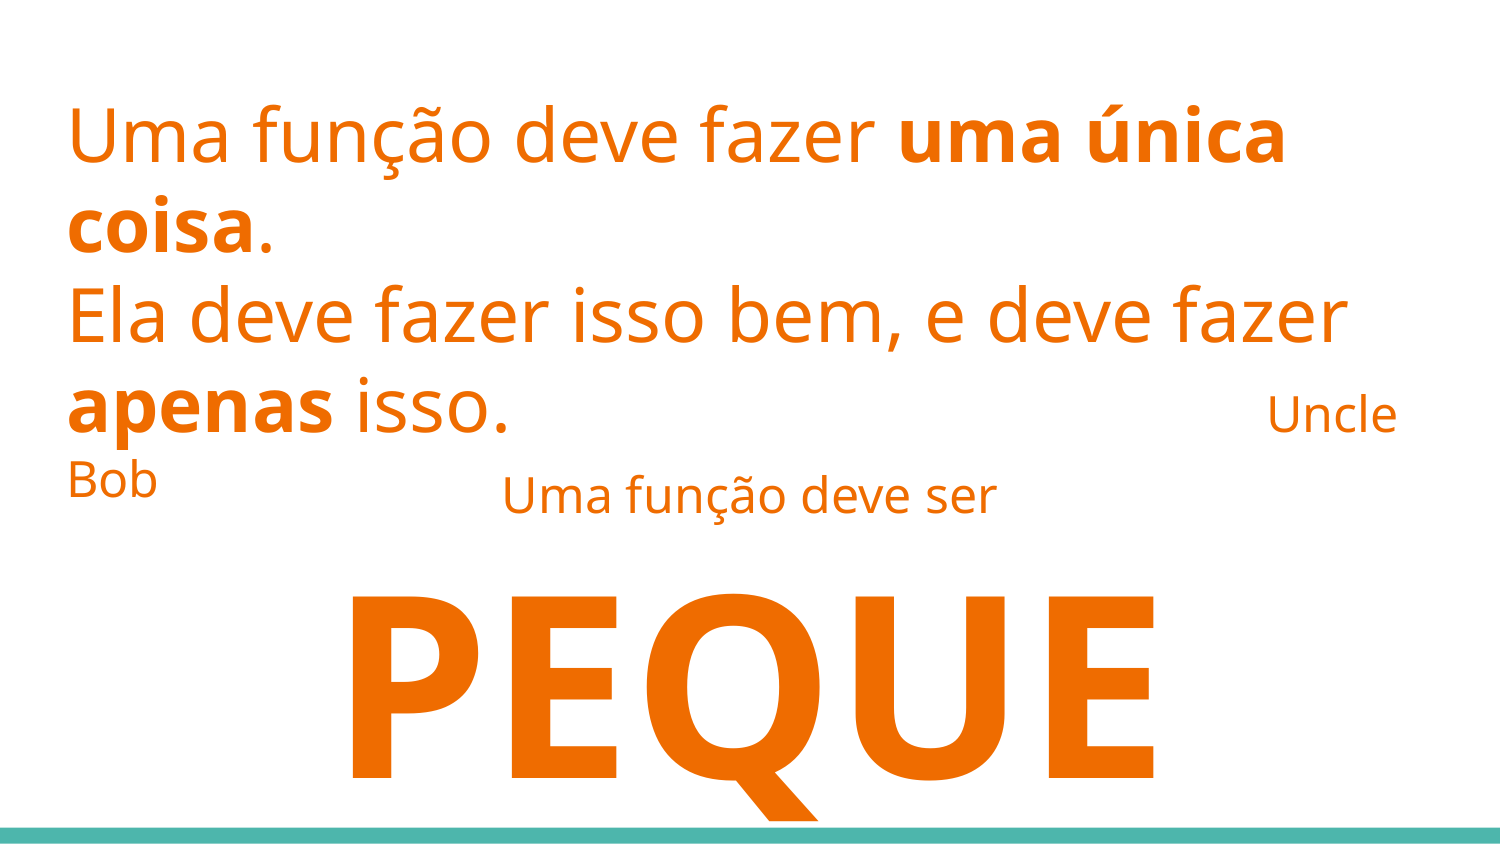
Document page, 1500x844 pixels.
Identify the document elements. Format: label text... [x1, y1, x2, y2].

text_box Uma função deve ser PEQUENA [687, 626, 779, 748]
text_box Uma função deve ser PEQUENA [391, 628, 439, 682]
title Uma função deve fazer uma única coisa. Ela deve fazer isso bem, e deve fazer apenas isso. Uncle Bob [51, 72, 1451, 416]
text_box Uma função deve ser PEQUENA [253, 448, 1247, 773]
